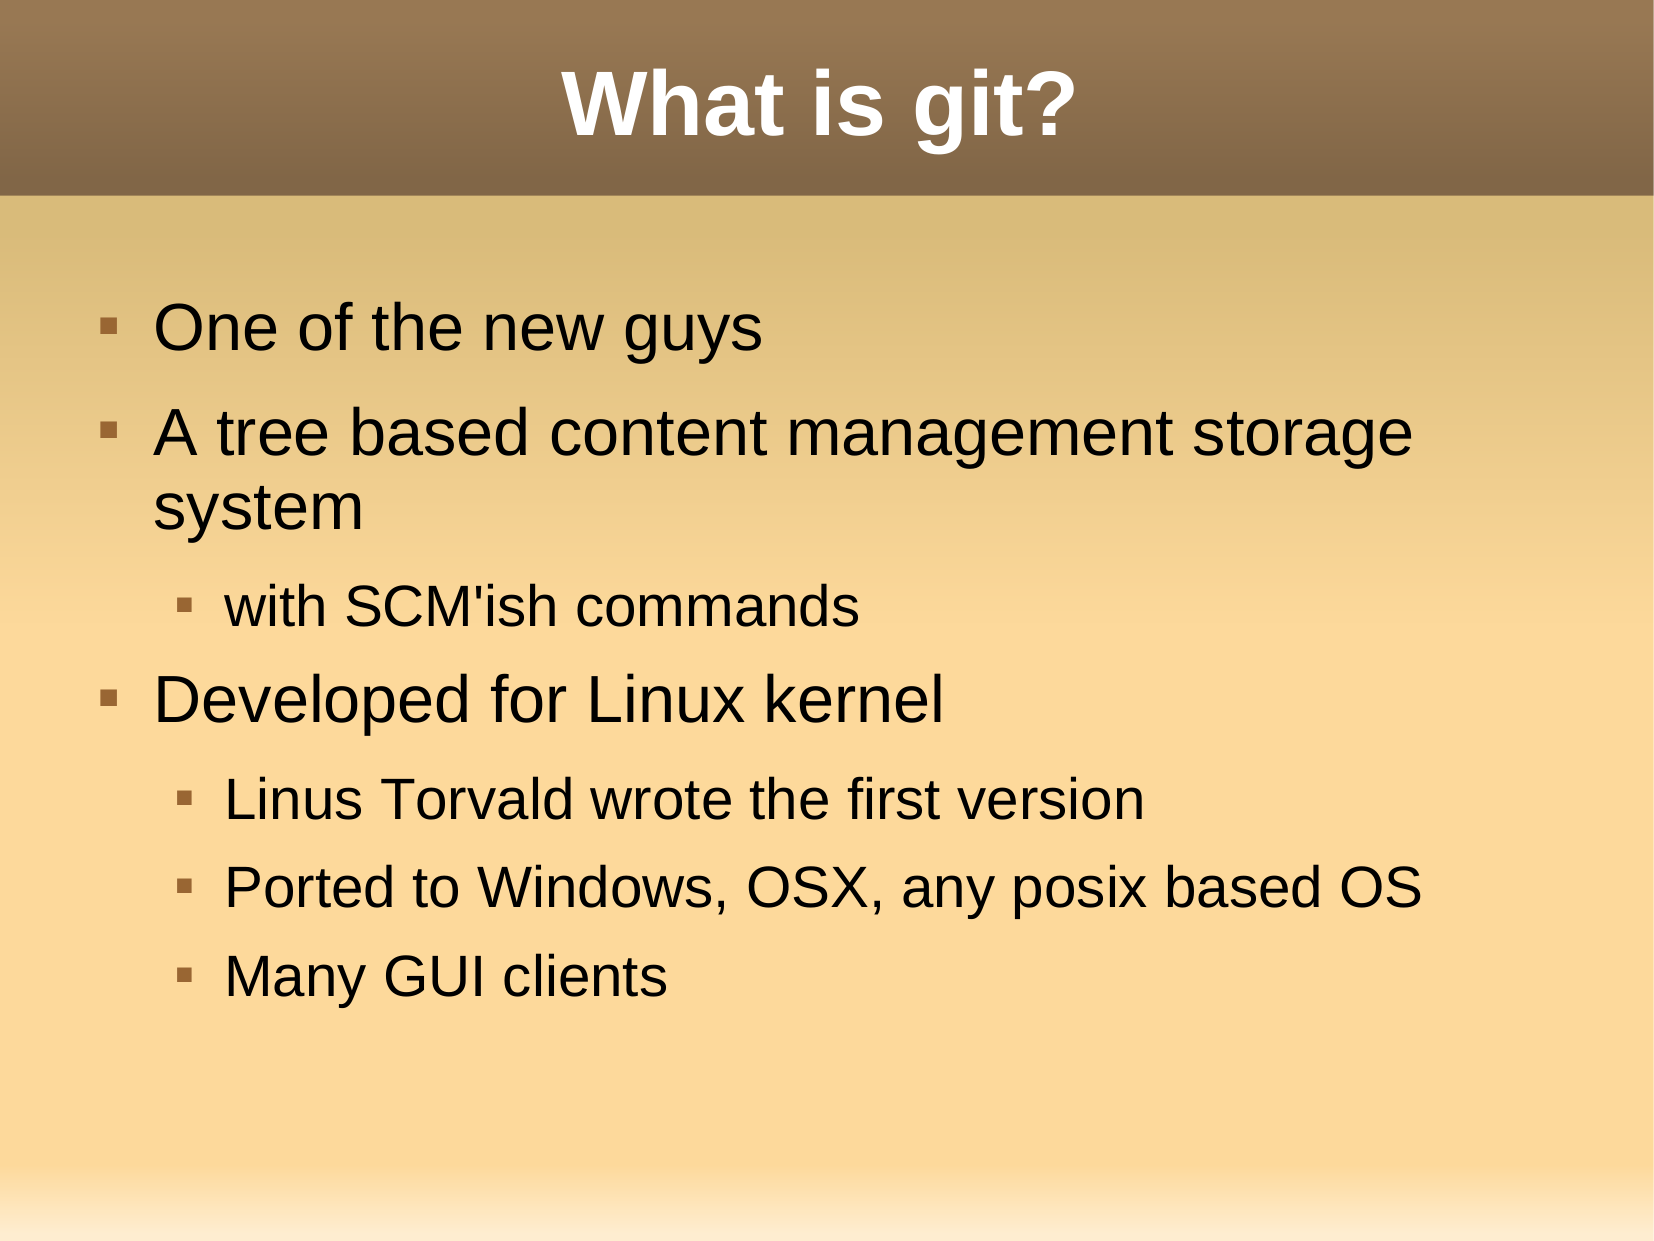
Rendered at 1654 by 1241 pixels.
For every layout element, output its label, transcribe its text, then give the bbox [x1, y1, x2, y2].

list One of the new guys A tree based content management storage system with SCM'ish commands Developed for Linux kernel Linus Torvald wrote the first version Ported to Windows, OSX, any posix based OS Many GUI clients [82, 290, 1571, 1094]
picture [0, 0, 1654, 1241]
title What is git? [76, 7, 1565, 200]
